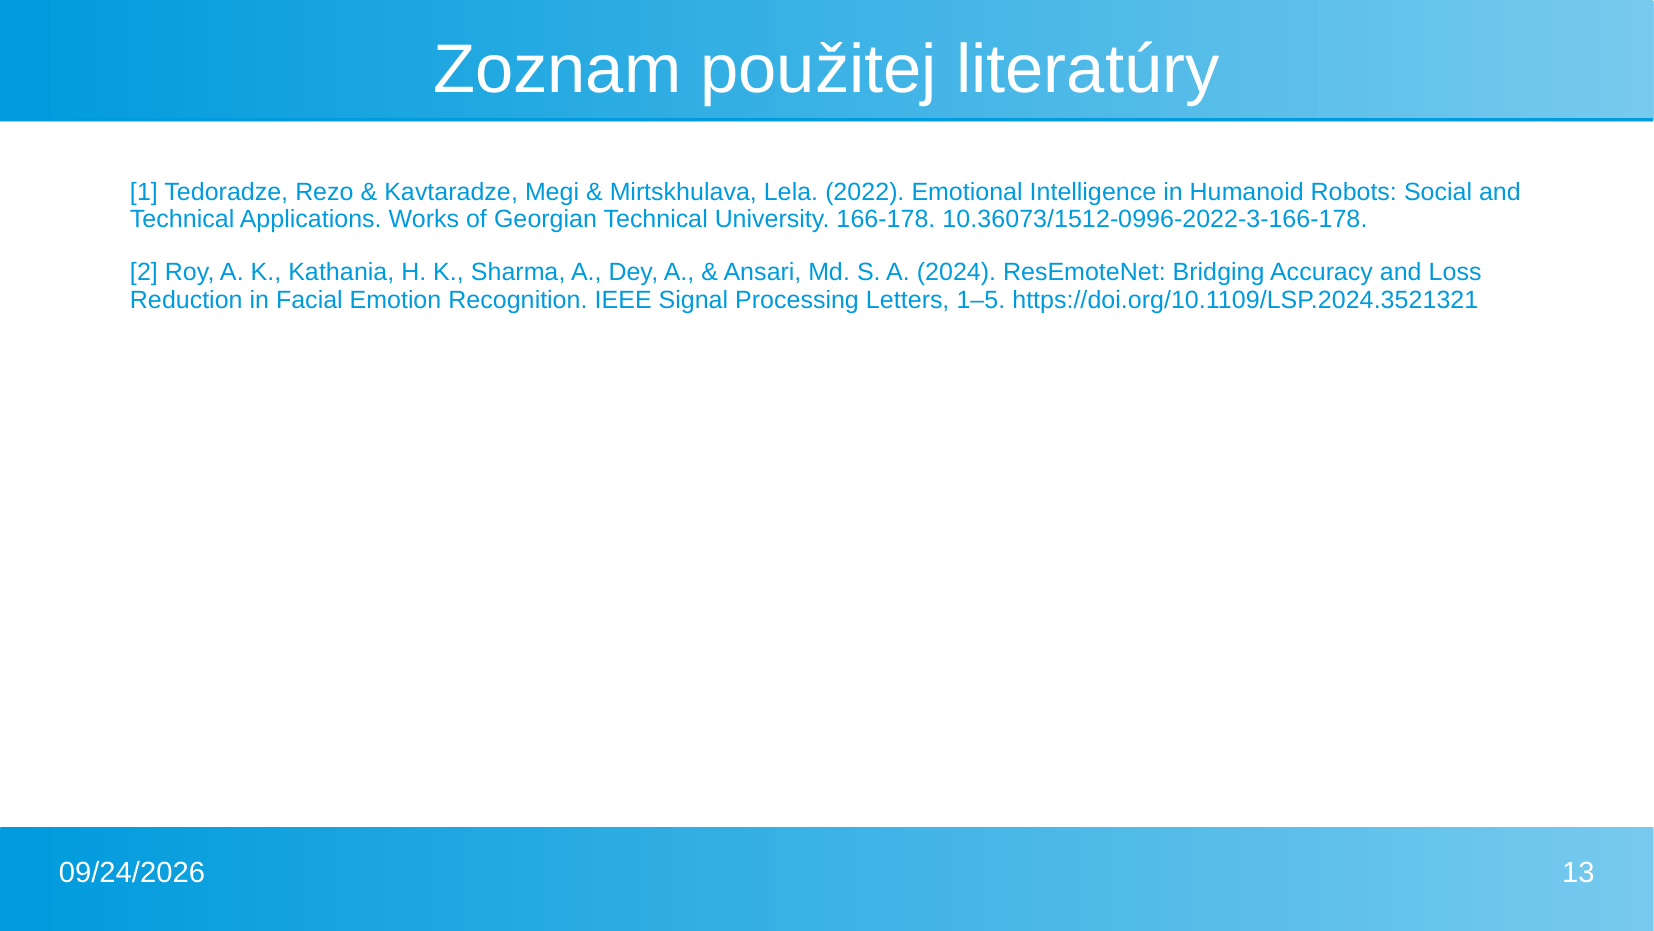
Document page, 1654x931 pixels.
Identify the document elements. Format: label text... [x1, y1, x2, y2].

title Zoznam použitej literatúry [59, 29, 1595, 108]
list [1] Tedoradze, Rezo & Kavtaradze, Megi & Mirtskhulava, Lela. (2022). Emotional Intelligence in Humanoid Robots: Social and Technical Applications. Works of Georgian Technical University. 166-178. 10.36073/1512-0996-2022-3-166-178. [2] Roy, A. K., Kathania, H. K., Sharma, A., Dey, A., & Ansari, Md. S. A. (2024). ResEmoteNet: Bridging Accuracy and Loss Reduction in Facial Emotion Recognition. IEEE Signal Processing Letters, 1–5. https://doi.org/10.1109/LSP.2024.3521321 [59, 177, 1595, 768]
